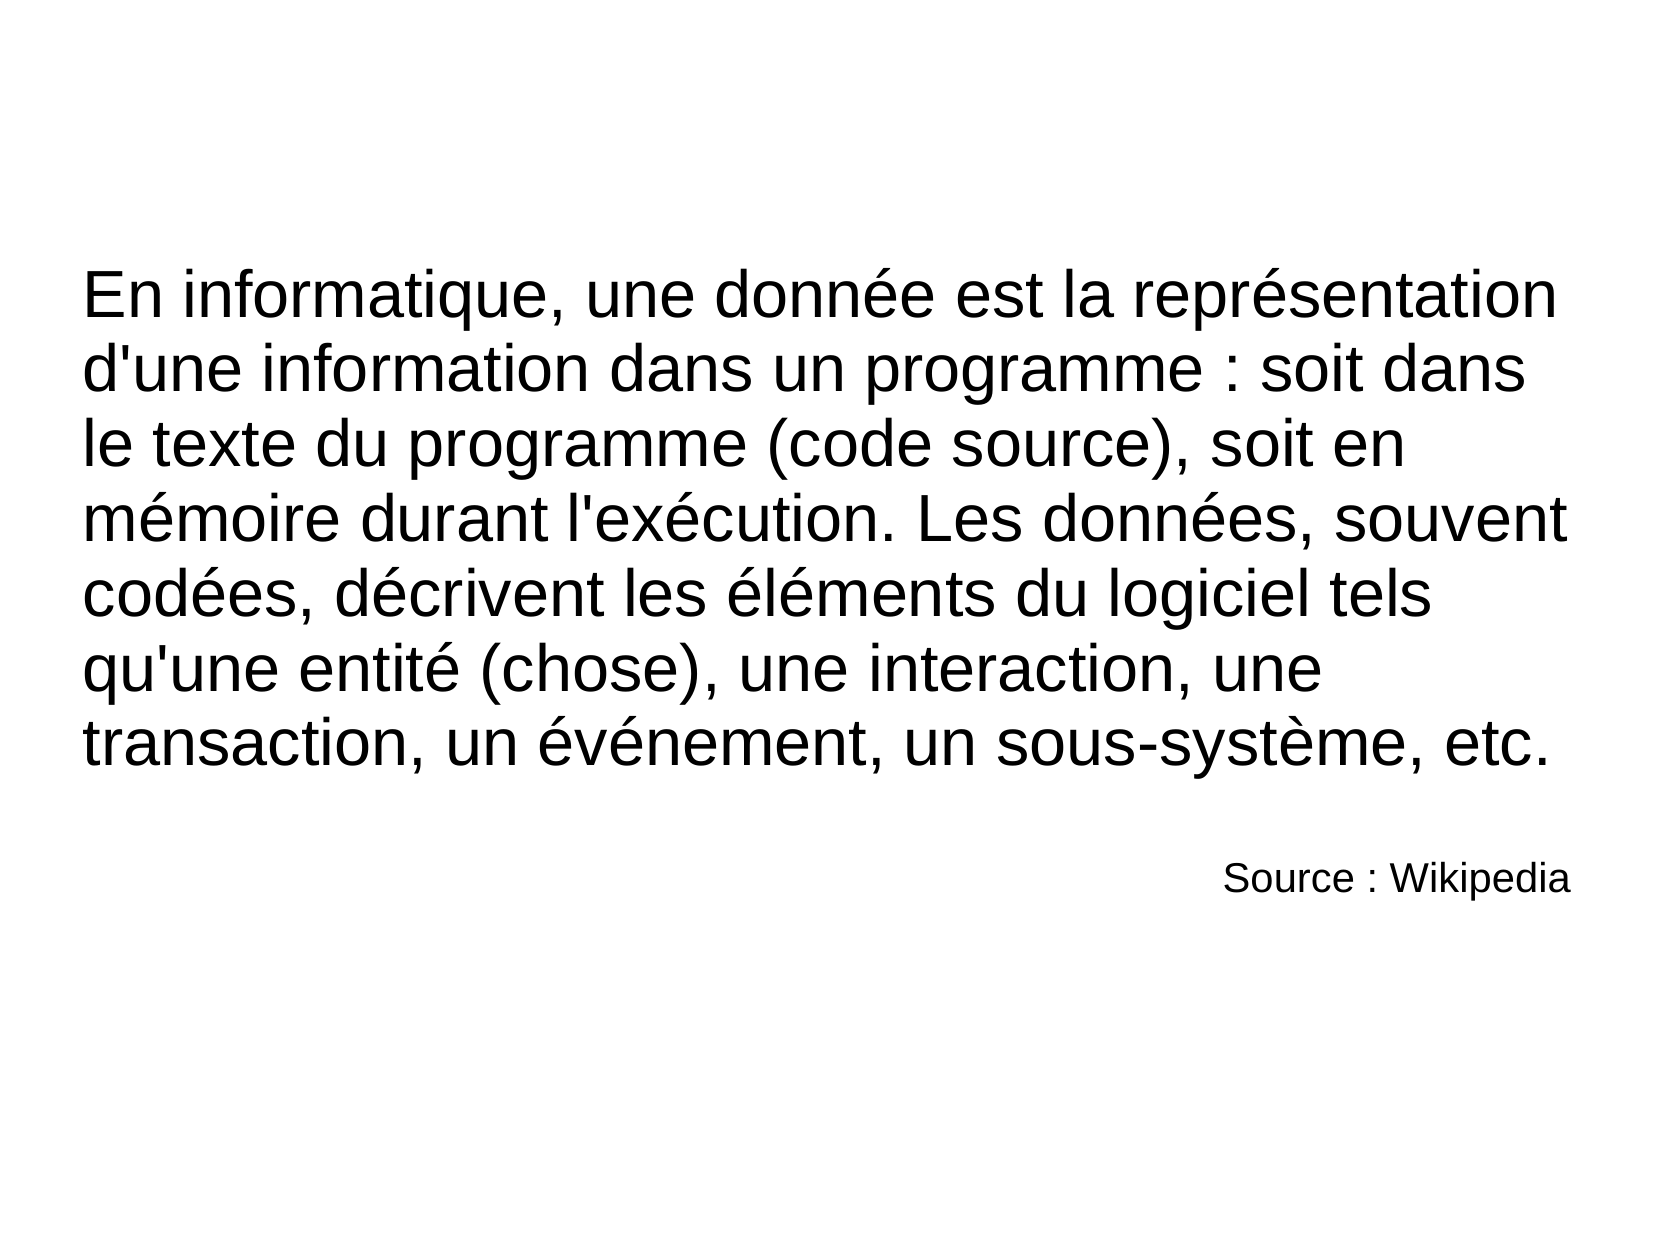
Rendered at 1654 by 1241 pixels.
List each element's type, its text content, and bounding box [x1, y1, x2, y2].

subtitle En informatique, une donnée est la représentation d'une information dans un programme : soit dans le texte du programme (code source), soit en mémoire durant l'exécution. Les données, souvent codées, décrivent les éléments du logiciel tels qu'une entité (chose), une interaction, une transaction, un événement, un sous-système, etc. Source : Wikipedia [82, 49, 1571, 1109]
